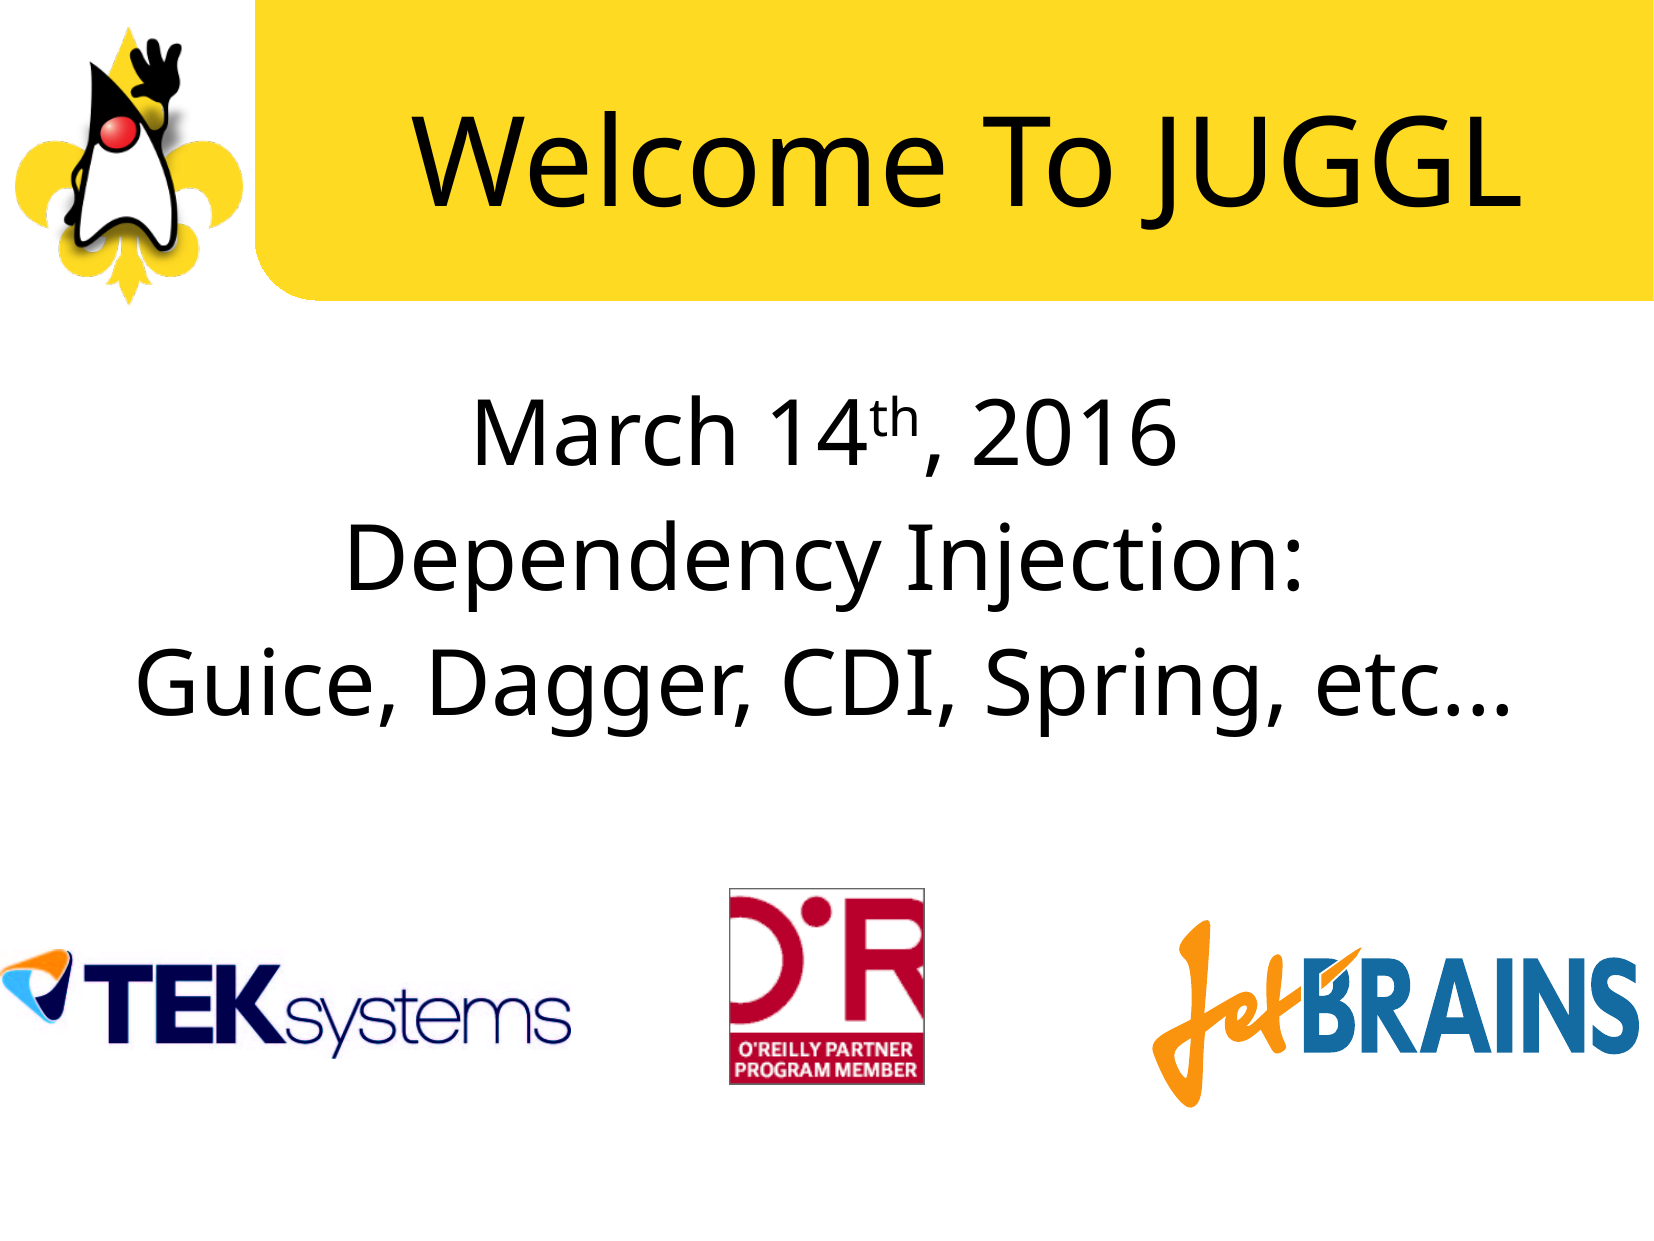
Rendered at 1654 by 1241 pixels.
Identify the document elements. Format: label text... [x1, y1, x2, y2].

title Welcome To JUGGL [300, 15, 1636, 301]
picture [0, 949, 571, 1059]
subtitle March 14th, 2016 Dependency Injection: Guice, Dagger, CDI, Spring, etc... [15, 360, 1636, 751]
picture [729, 888, 925, 1085]
picture [1143, 919, 1654, 1111]
picture [15, 26, 243, 306]
